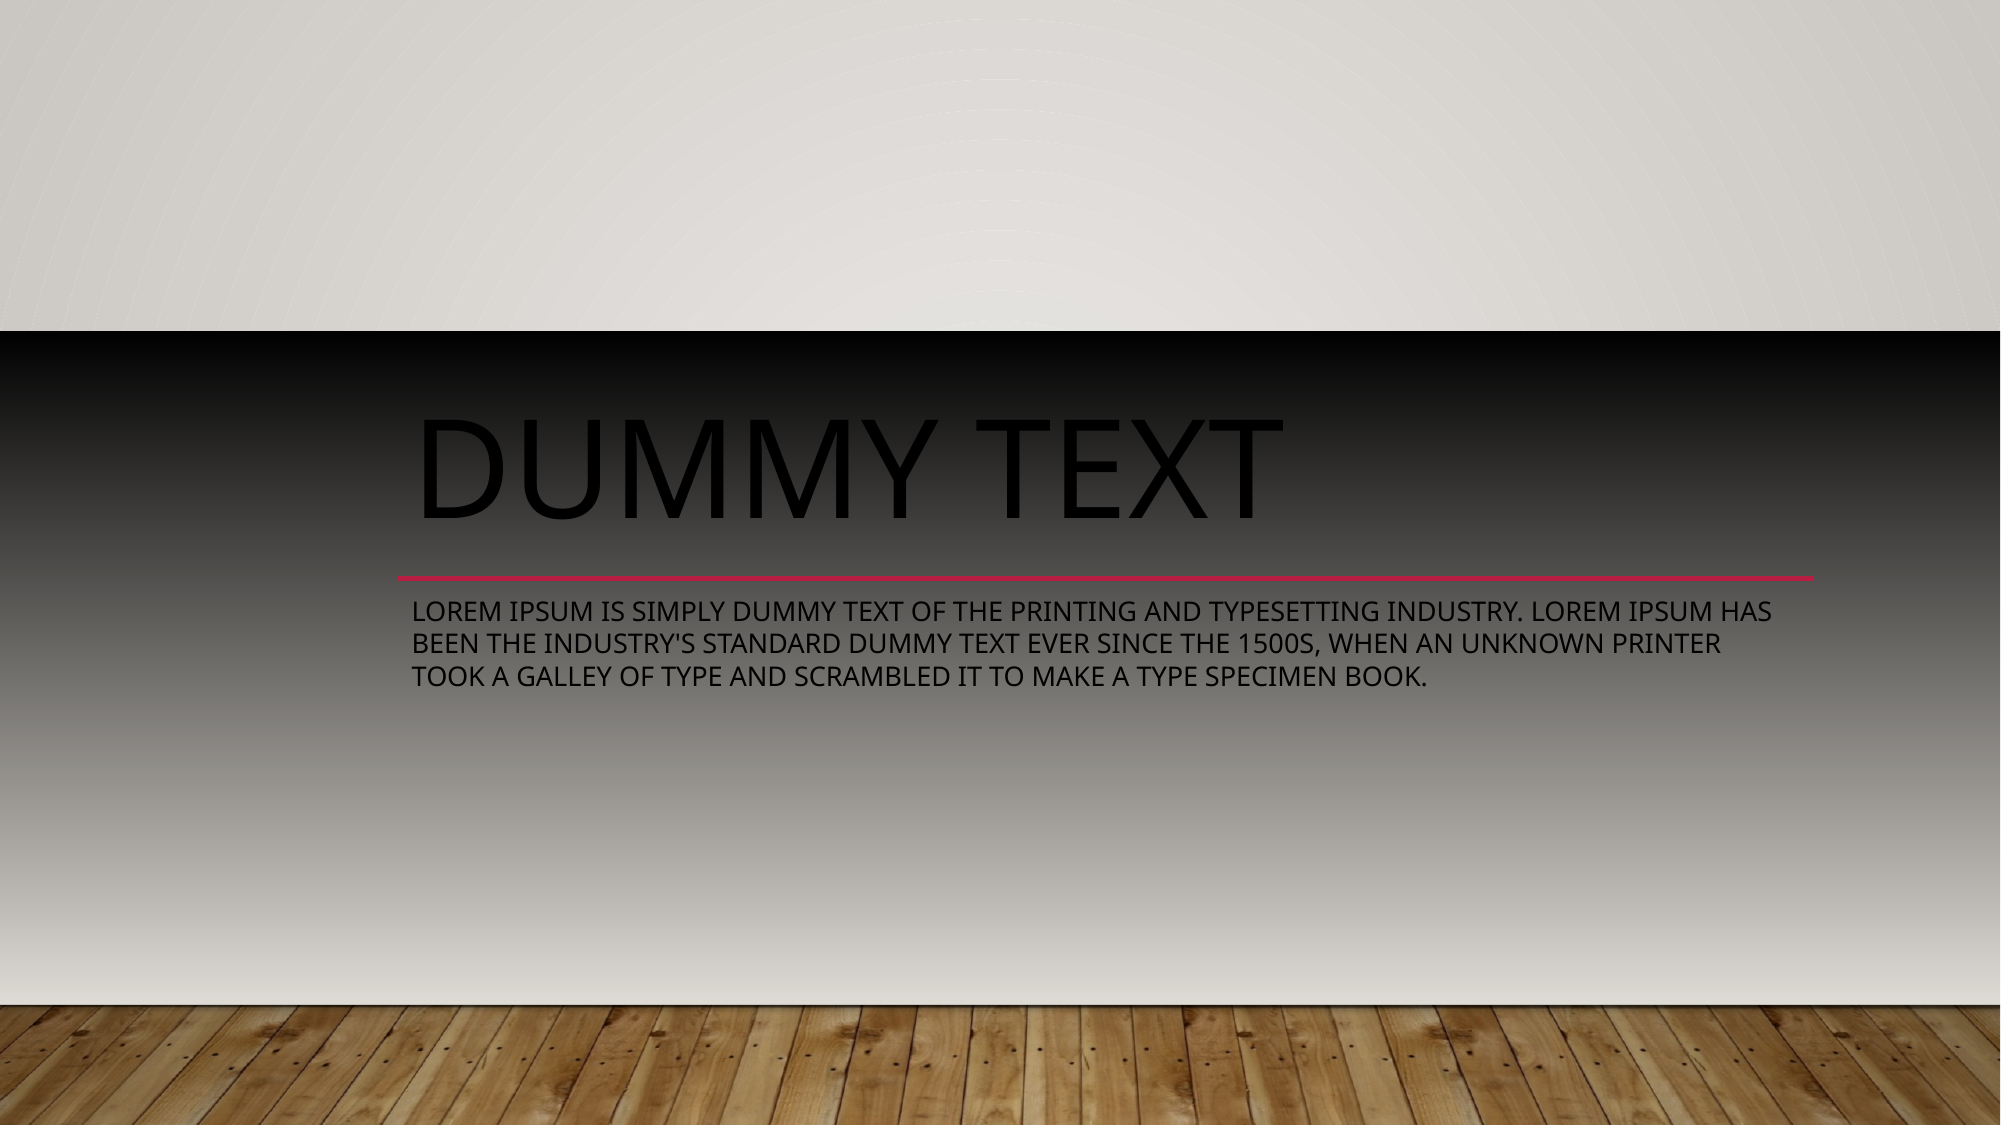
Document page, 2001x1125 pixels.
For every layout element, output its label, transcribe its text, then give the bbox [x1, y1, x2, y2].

title dummy text [396, 131, 1814, 549]
subtitle Lorem Ipsum is simply dummy text of the printing and typesetting industry. Lorem Ipsum has been the industry's standard dummy text ever since the 1500s, when an unknown printer took a galley of type and scrambled it to make a type specimen book. [396, 579, 1814, 740]
